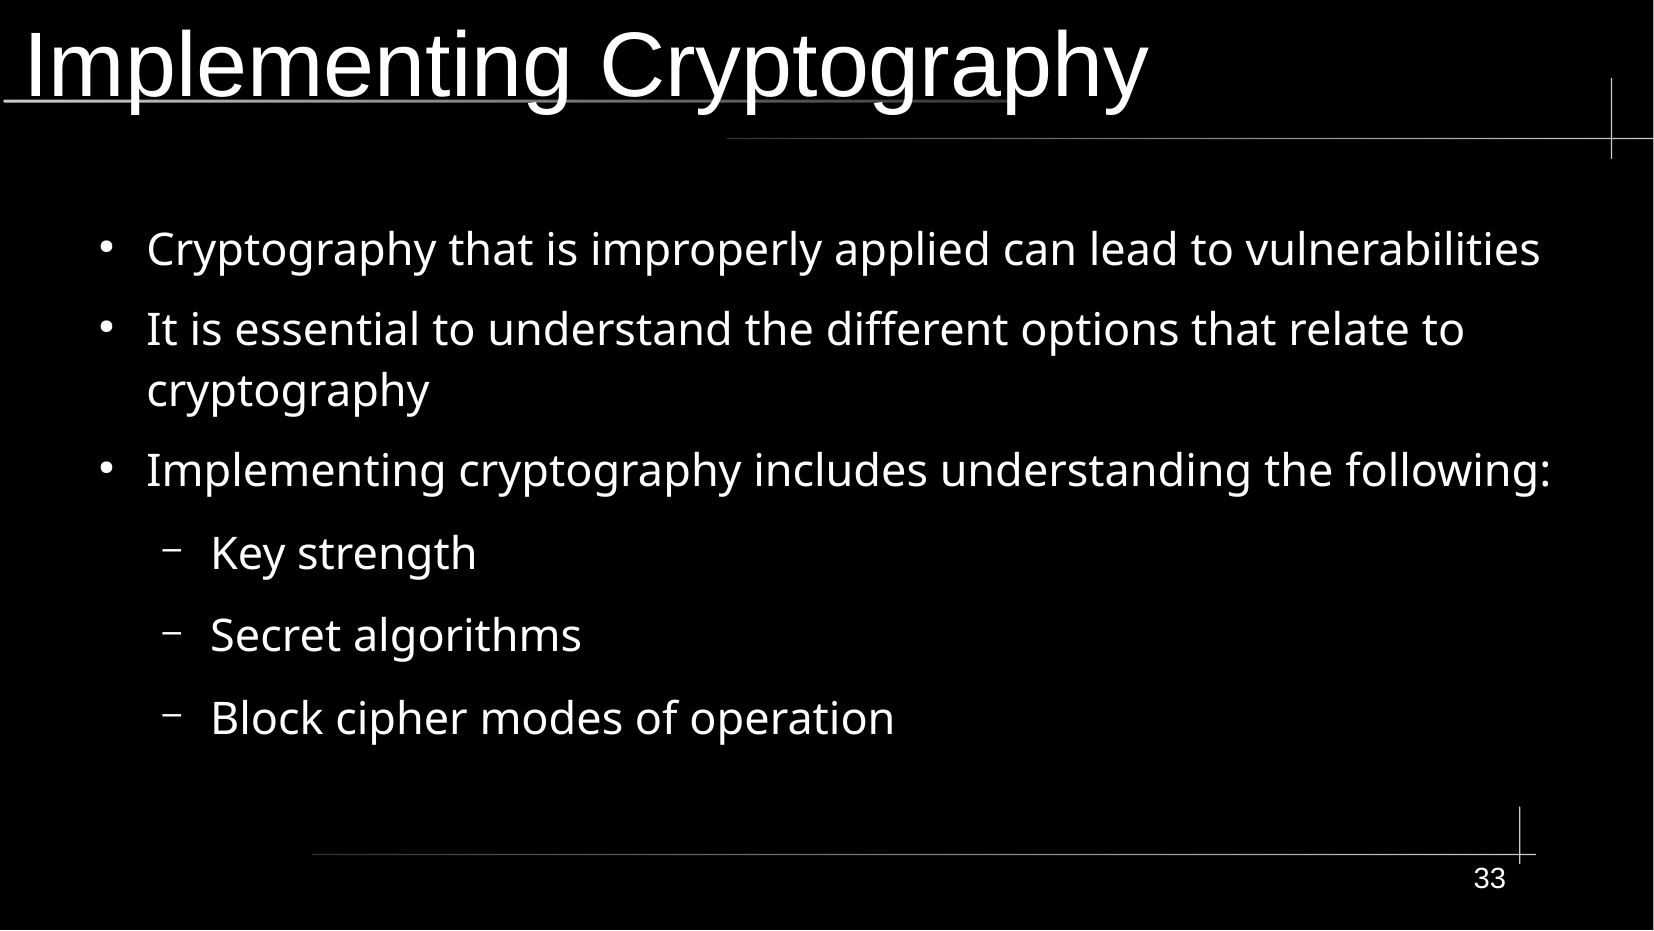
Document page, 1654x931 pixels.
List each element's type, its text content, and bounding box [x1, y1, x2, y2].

title Implementing Cryptography [23, 11, 1589, 119]
list Cryptography that is improperly applied can lead to vulnerabilities It is essential to understand the different options that relate to cryptography Implementing cryptography includes understanding the following: Key strength Secret algorithms Block cipher modes of operation [82, 217, 1571, 758]
